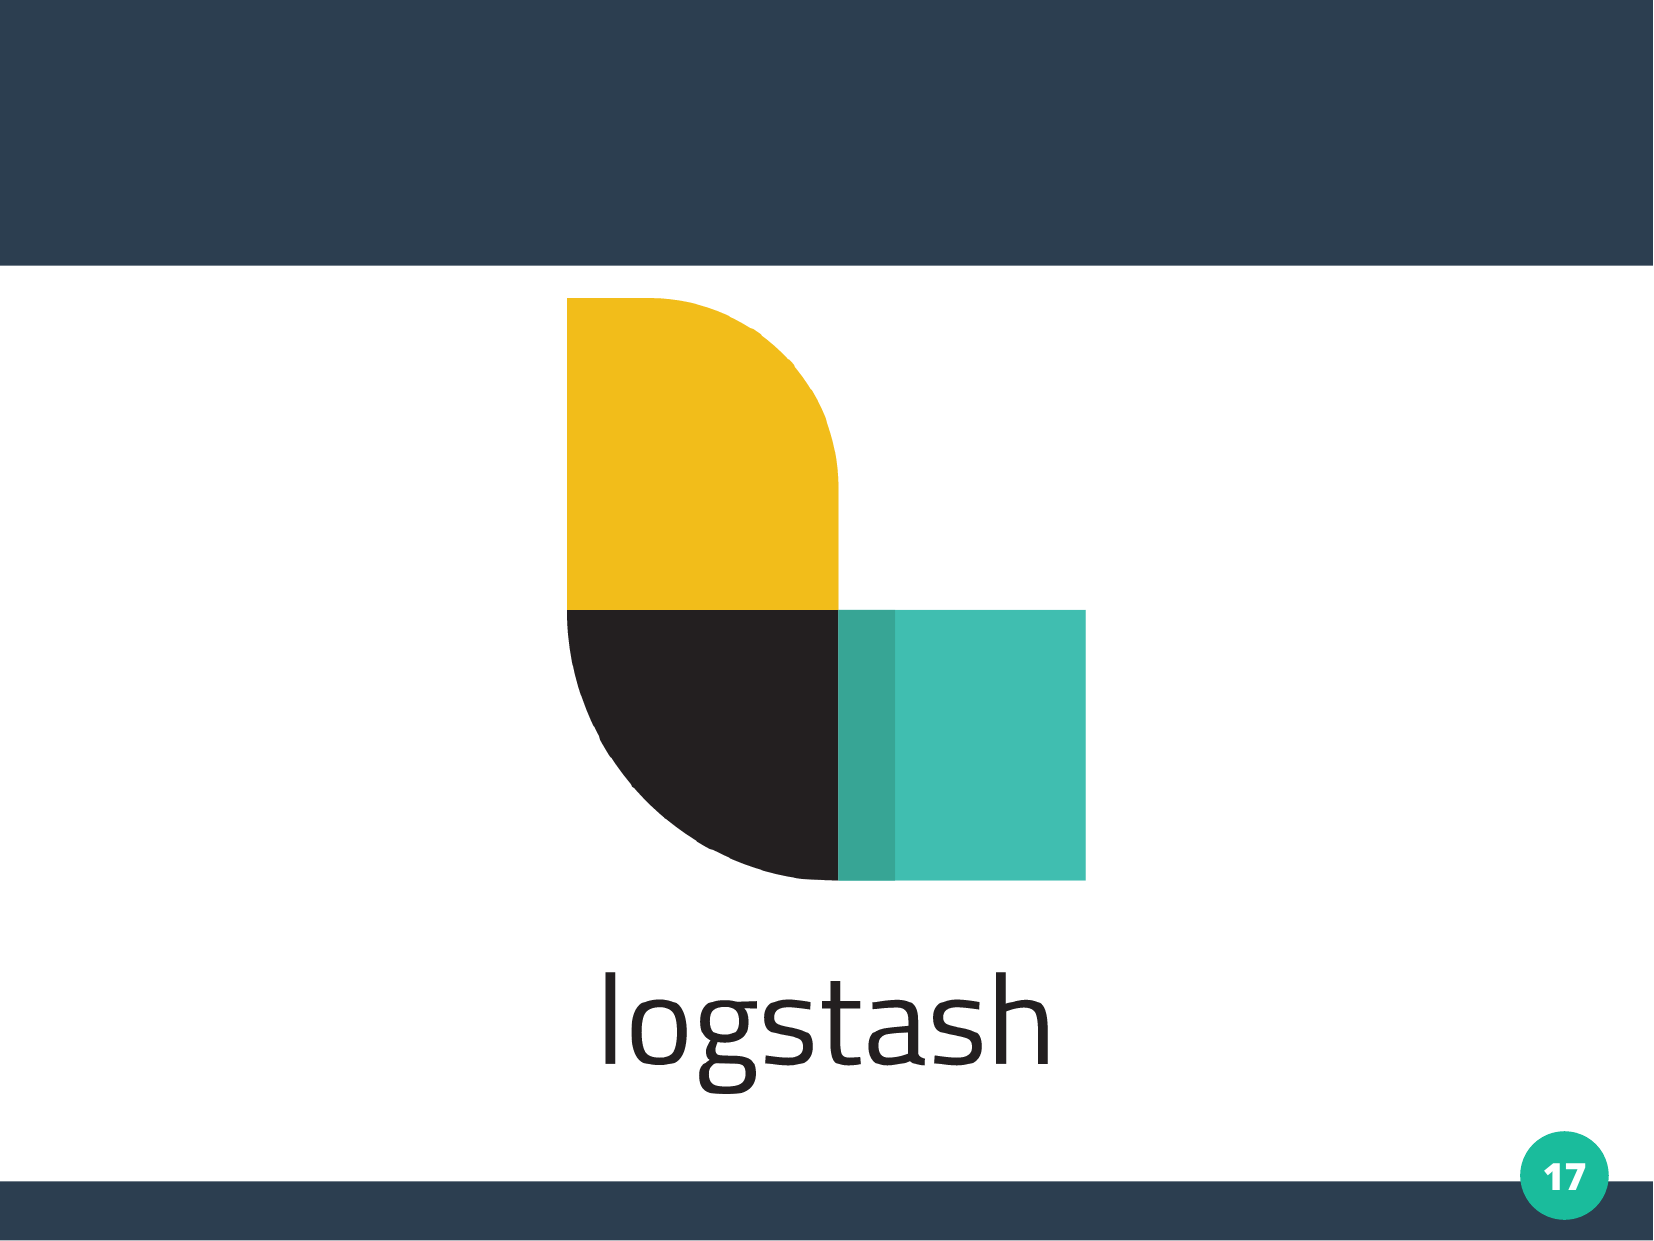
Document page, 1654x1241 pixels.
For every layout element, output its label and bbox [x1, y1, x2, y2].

picture [567, 298, 1086, 1094]
